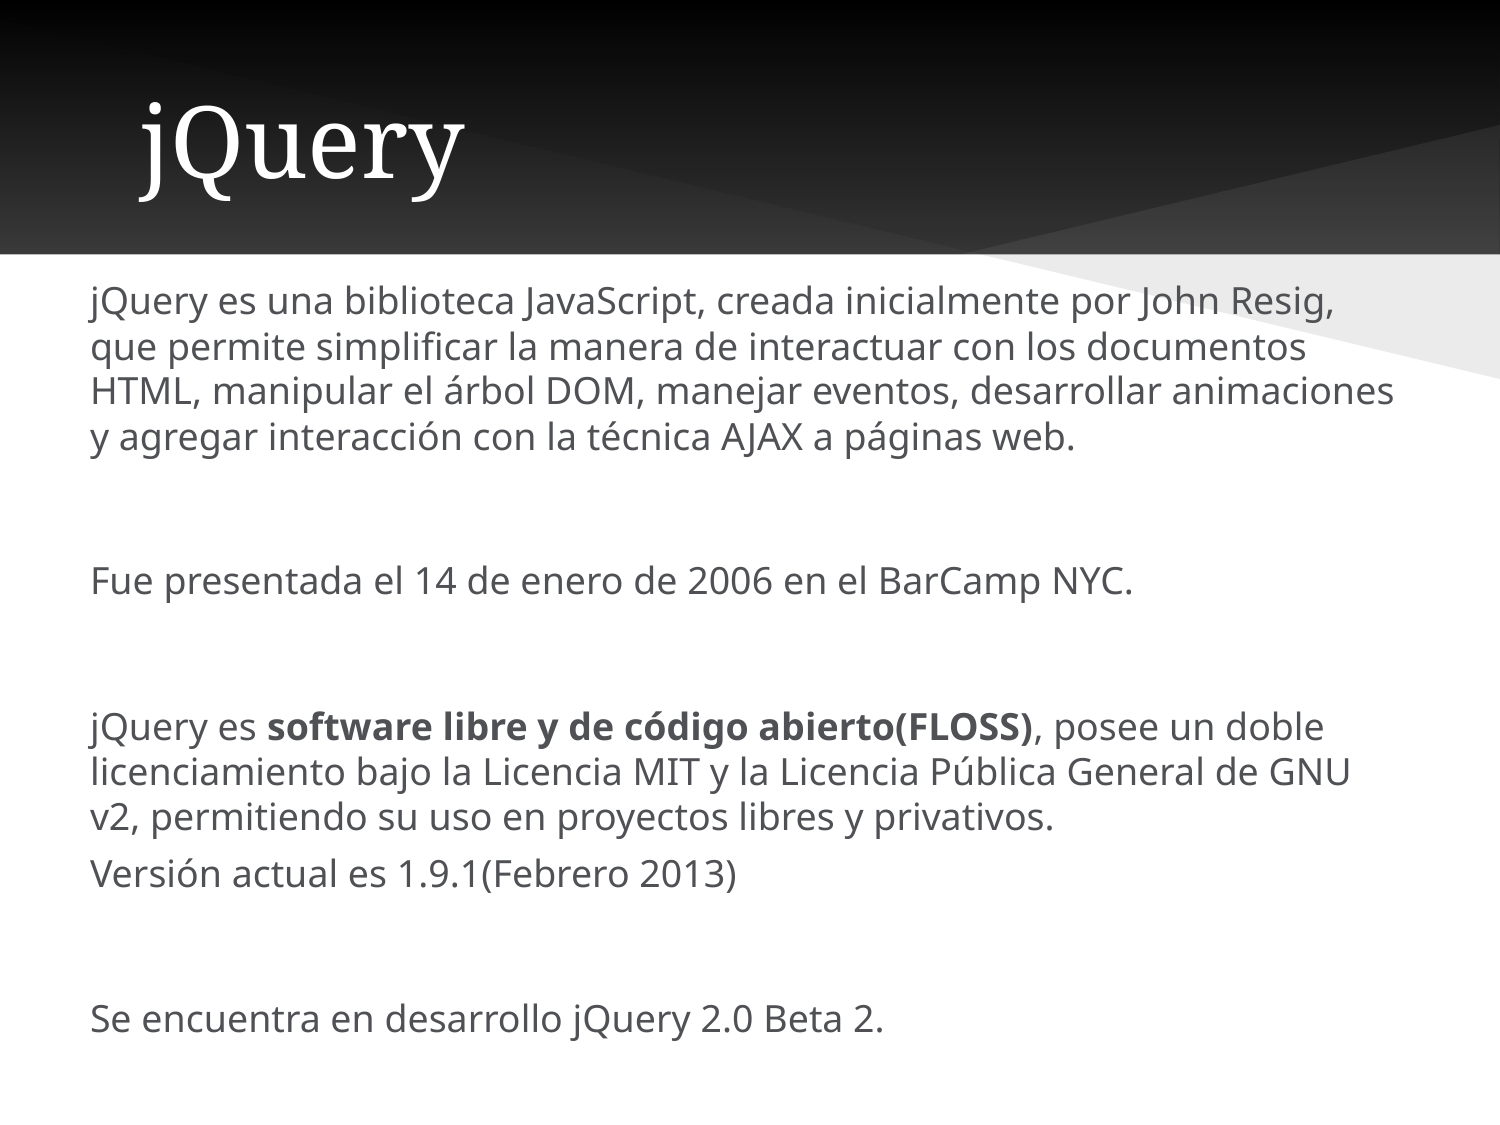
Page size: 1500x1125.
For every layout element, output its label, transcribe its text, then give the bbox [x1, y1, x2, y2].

title jQuery [75, 45, 1425, 233]
list jQuery es una biblioteca JavaScript, creada inicialmente por John Resig, que permite simplificar la manera de interactuar con los documentos HTML, manipular el árbol DOM, manejar eventos, desarrollar animaciones y agregar interacción con la técnica AJAX a páginas web. Fue presentada el 14 de enero de 2006 en el BarCamp NYC. jQuery es software libre y de código abierto(FLOSS), posee un doble licenciamiento bajo la Licencia MIT y la Licencia Pública General de GNU v2, permitiendo su uso en proyectos libres y privativos. Versión actual es 1.9.1(Febrero 2013) Se encuentra en desarrollo jQuery 2.0 Beta 2. [75, 262, 1425, 1078]
